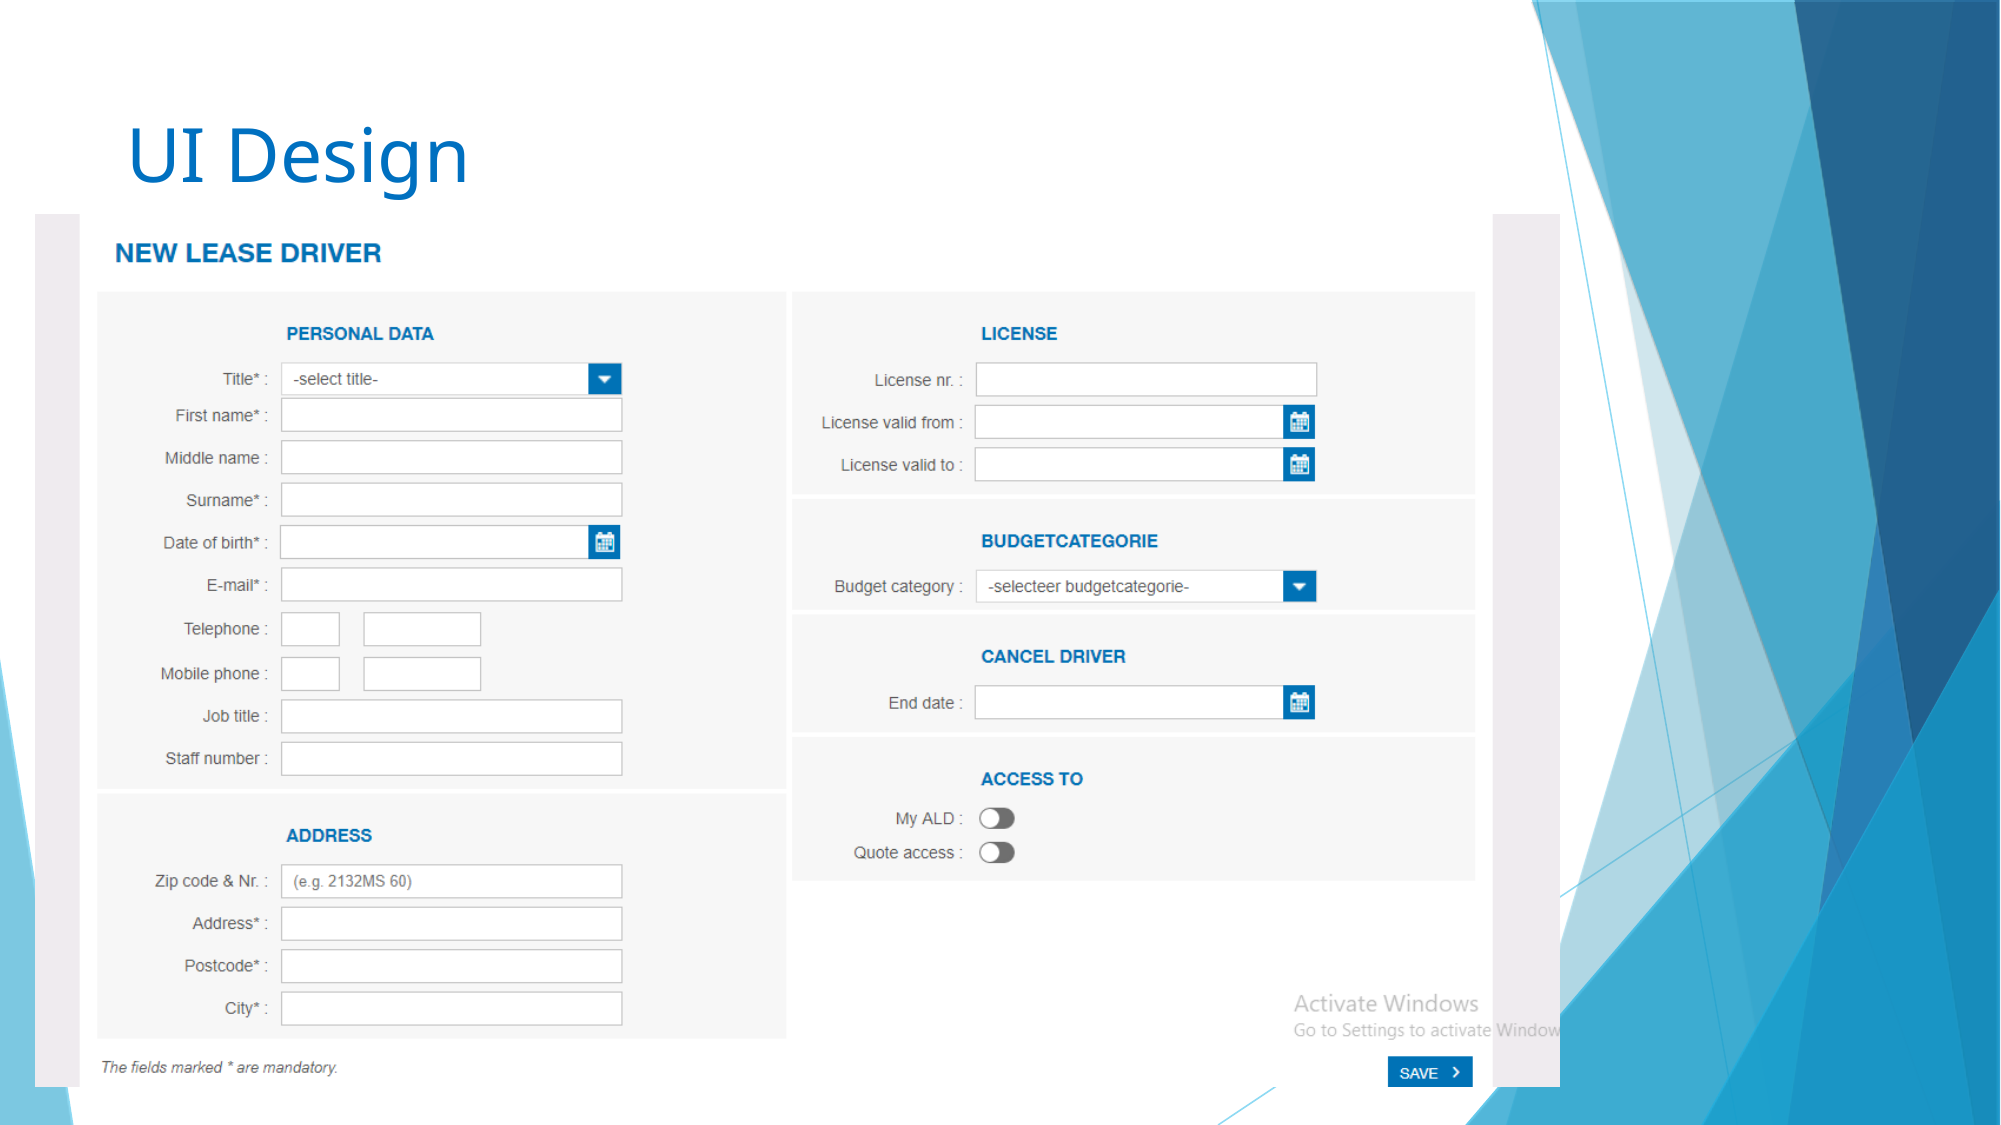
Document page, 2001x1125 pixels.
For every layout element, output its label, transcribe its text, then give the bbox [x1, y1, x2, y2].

title UI Design [111, 99, 1522, 214]
picture [35, 214, 1560, 1087]
